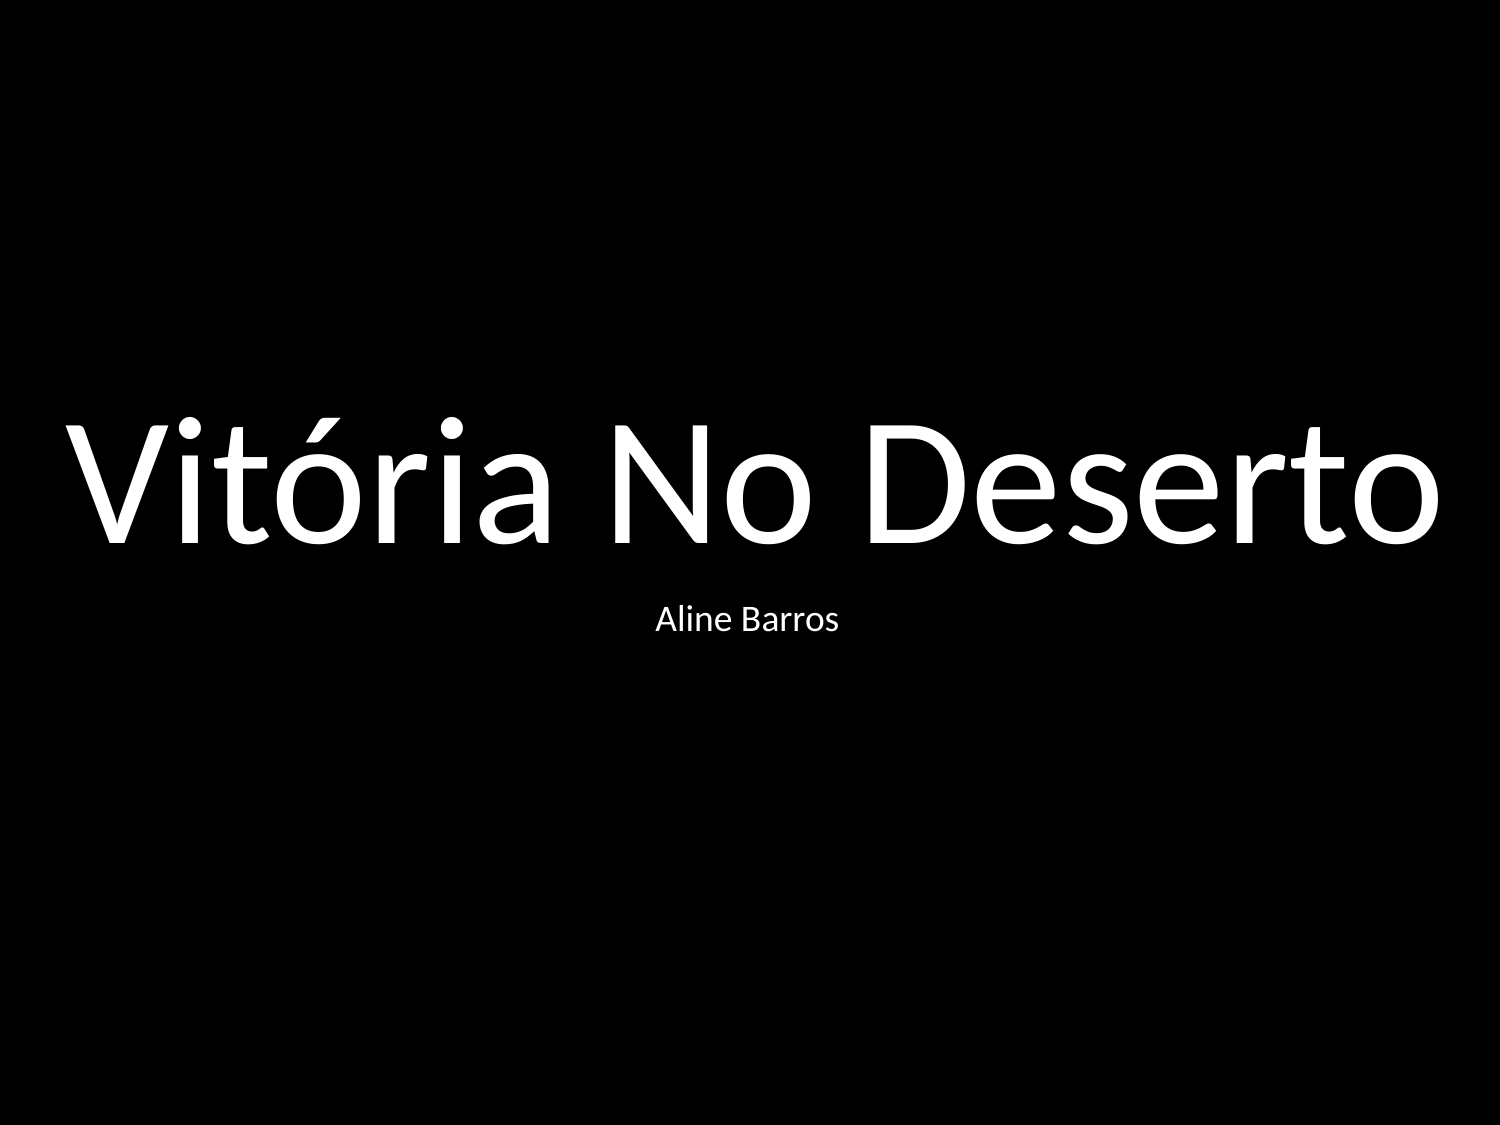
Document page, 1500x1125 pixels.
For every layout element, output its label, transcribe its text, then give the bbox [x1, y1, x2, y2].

subtitle Aline Barros [222, 585, 1273, 874]
title Vitória No Deserto [23, 349, 1489, 591]
